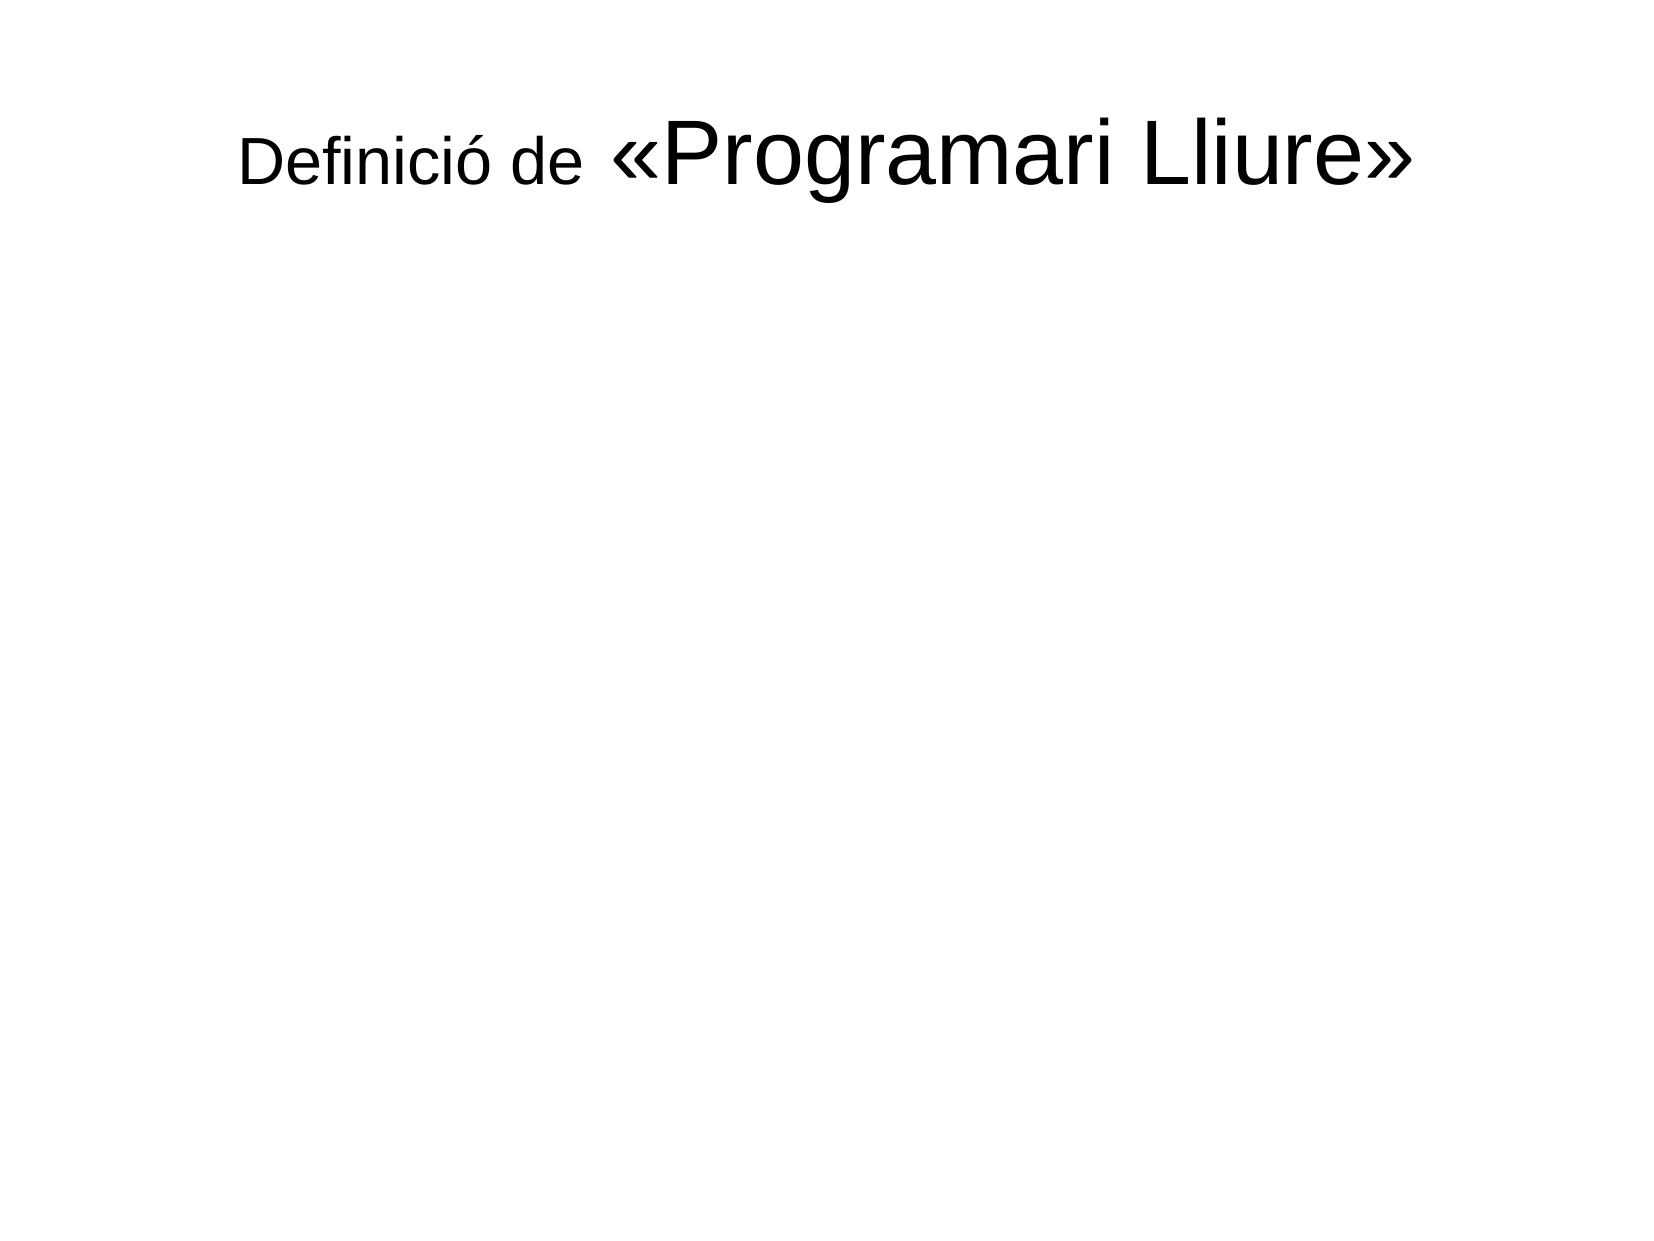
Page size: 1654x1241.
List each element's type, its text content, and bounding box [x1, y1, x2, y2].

title Definició de «Programari Lliure» [82, 49, 1571, 257]
